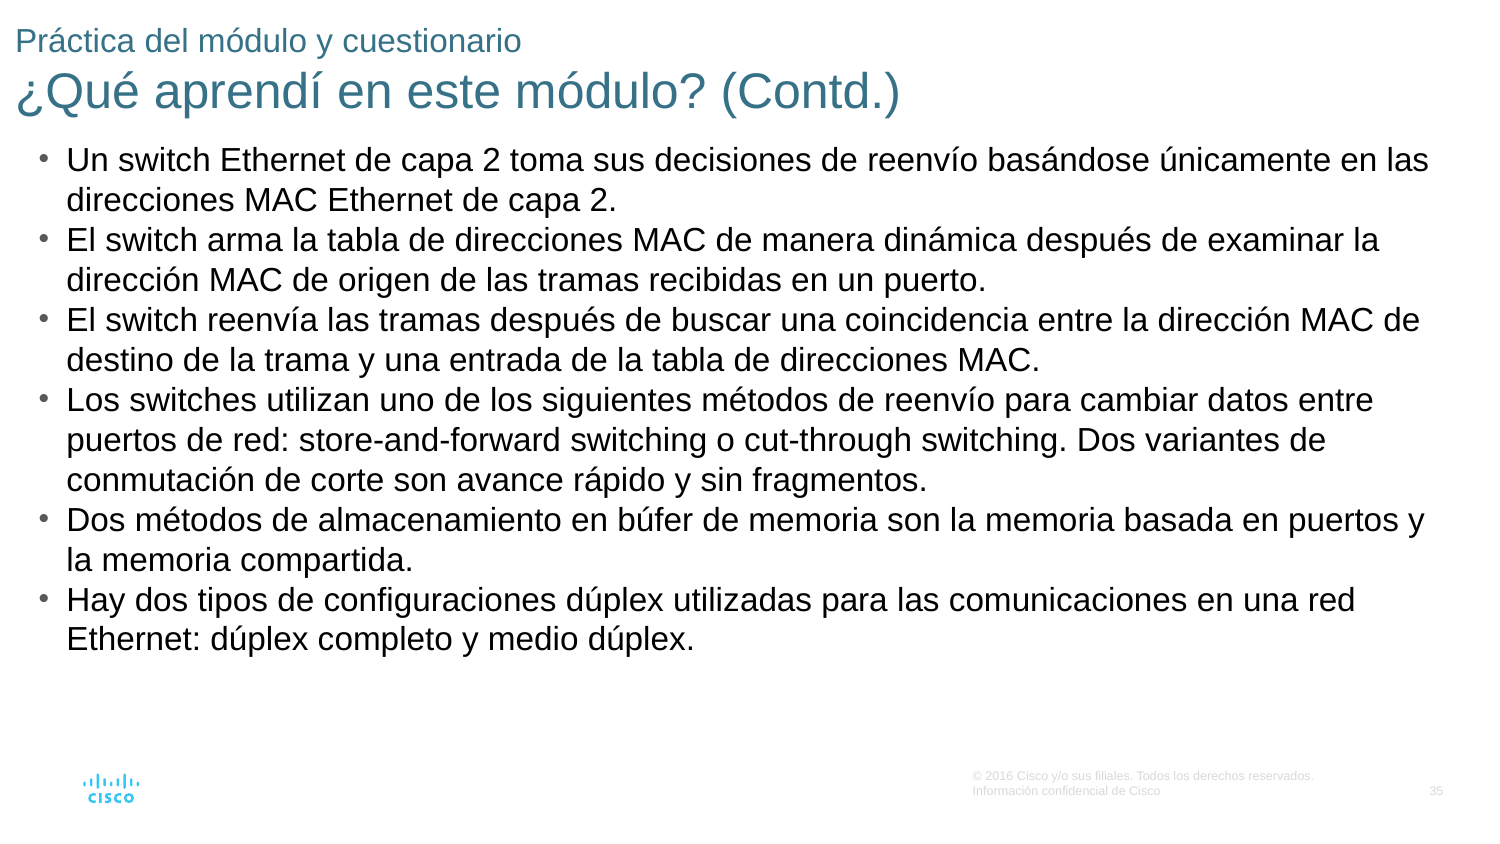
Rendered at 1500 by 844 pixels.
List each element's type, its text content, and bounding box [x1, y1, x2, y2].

title Práctica del módulo y cuestionario ¿Qué aprendí en este módulo? (Contd.) [0, 6, 1500, 131]
list Un switch Ethernet de capa 2 toma sus decisiones de reenvío basándose únicamente en las direcciones MAC Ethernet de capa 2. El switch arma la tabla de direcciones MAC de manera dinámica después de examinar la dirección MAC de origen de las tramas recibidas en un puerto. El switch reenvía las tramas después de buscar una coincidencia entre la dirección MAC de destino de la trama y una entrada de la tabla de direcciones MAC. Los switches utilizan uno de los siguientes métodos de reenvío para cambiar datos entre puertos de red: store-and-forward switching o cut-through switching. Dos variantes de conmutación de corte son avance rápido y sin fragmentos. Dos métodos de almacenamiento en búfer de memoria son la memoria basada en puertos y la memoria compartida. Hay dos tipos de configuraciones dúplex utilizadas para las comunicaciones en una red Ethernet: dúplex completo y medio dúplex. [23, 131, 1476, 813]
